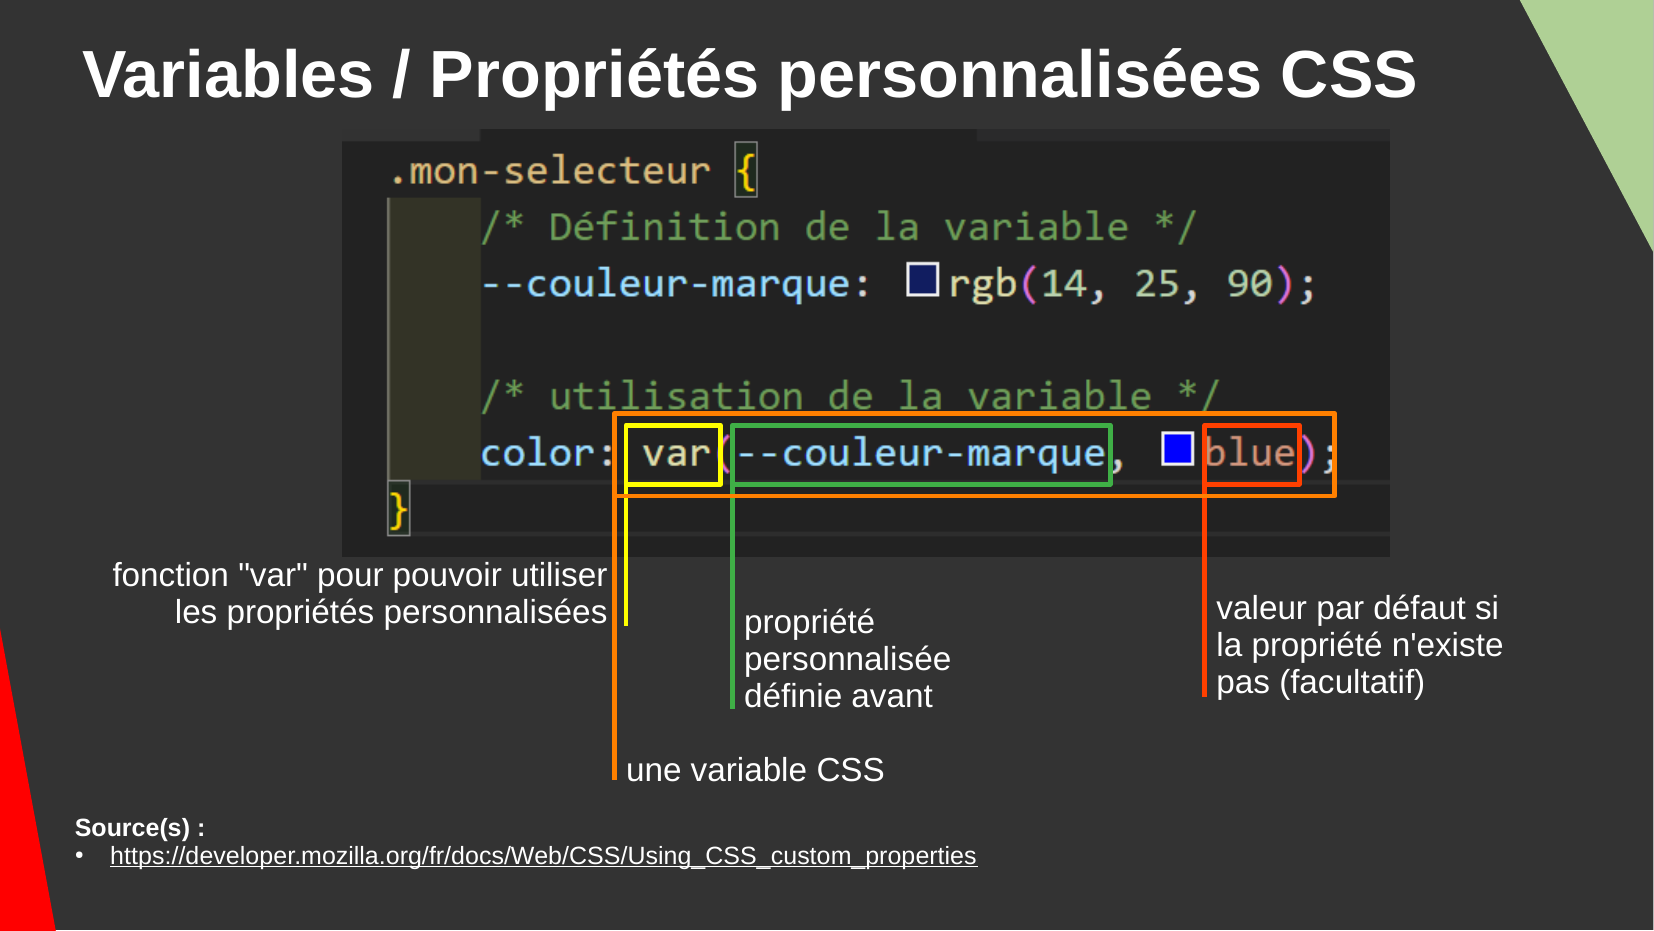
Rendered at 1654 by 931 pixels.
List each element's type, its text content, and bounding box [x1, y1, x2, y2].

text_box [1519, 0, 1654, 254]
title propriété personnalisée définie avant [744, 603, 981, 715]
title une variable CSS [625, 751, 981, 789]
picture [735, 498, 1202, 557]
picture [628, 428, 718, 482]
title Variables / Propriétés personnalisées CSS [82, 37, 1571, 114]
picture [617, 416, 1332, 494]
picture [342, 129, 1390, 557]
picture [735, 428, 1108, 482]
text_box Source(s) : https://developer.mozilla.org/fr/docs/Web/CSS/Using_CSS_custom_properties [60, 806, 1546, 931]
picture [1207, 428, 1297, 482]
picture [617, 498, 624, 557]
title fonction "var" pour pouvoir utiliser les propriétés personnalisées [112, 556, 609, 640]
title valeur par défaut si la propriété n'existe pas (facultatif) [1216, 589, 1524, 738]
text_box [0, 628, 56, 931]
picture [628, 498, 730, 557]
